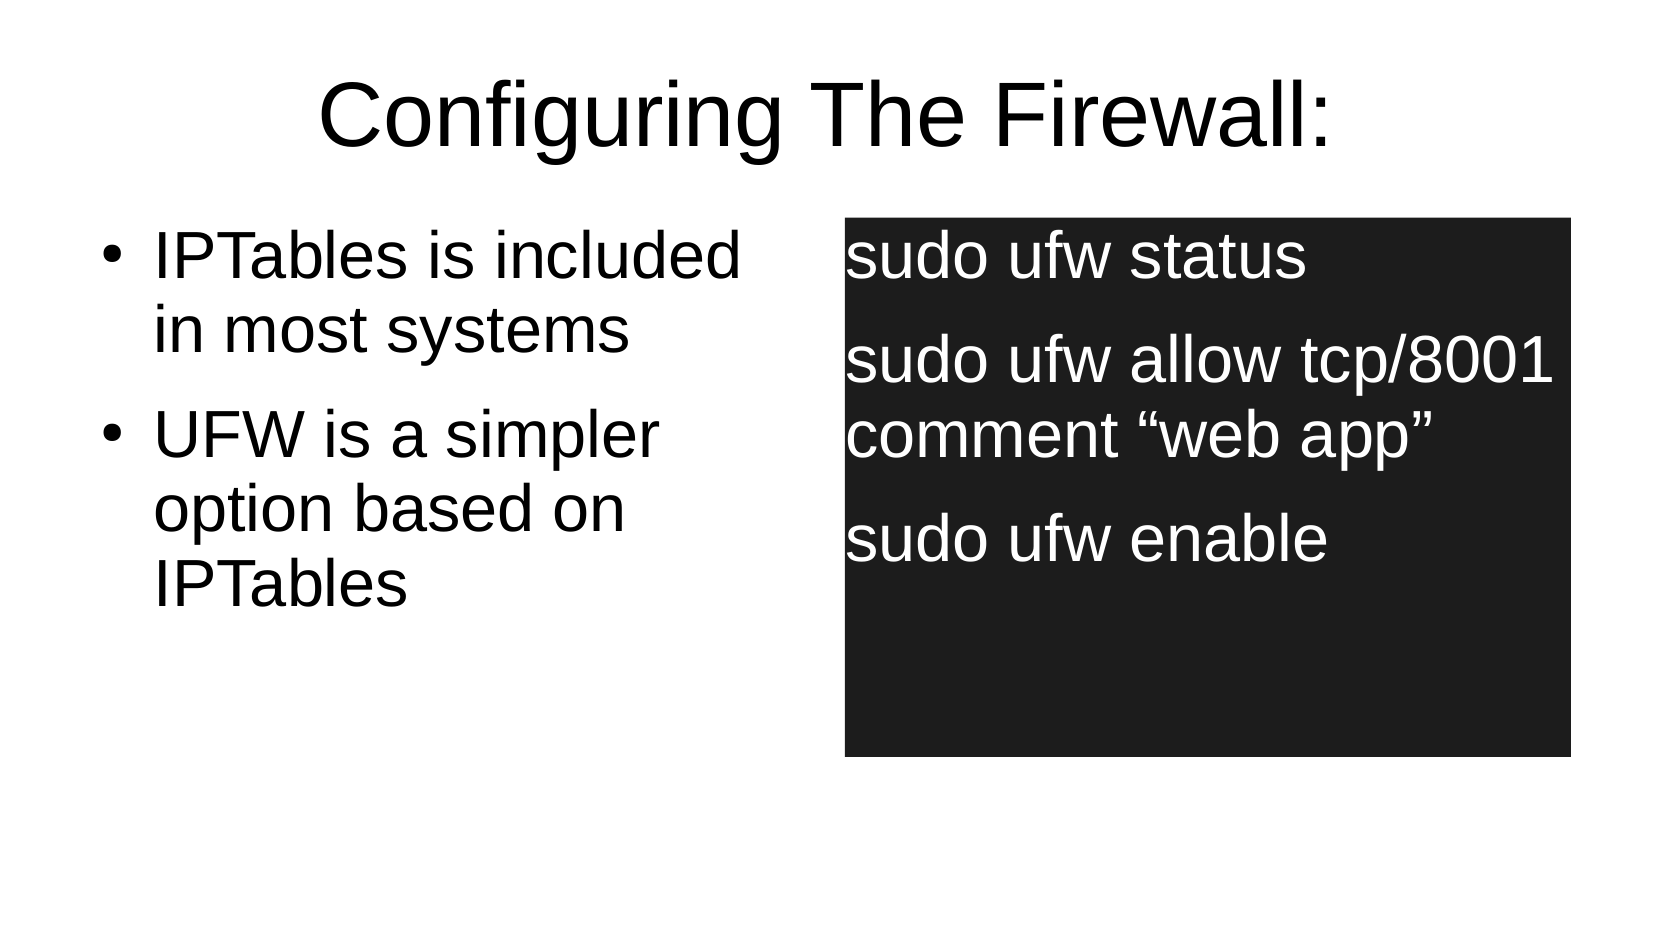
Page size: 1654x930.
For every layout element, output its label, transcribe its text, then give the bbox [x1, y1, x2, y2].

title Configuring The Firewall: [82, 37, 1571, 193]
list sudo ufw status sudo ufw allow tcp/8001 comment “web app” sudo ufw enable [844, 217, 1571, 757]
list IPTables is included in most systems UFW is a simpler option based on IPTables [82, 217, 809, 757]
